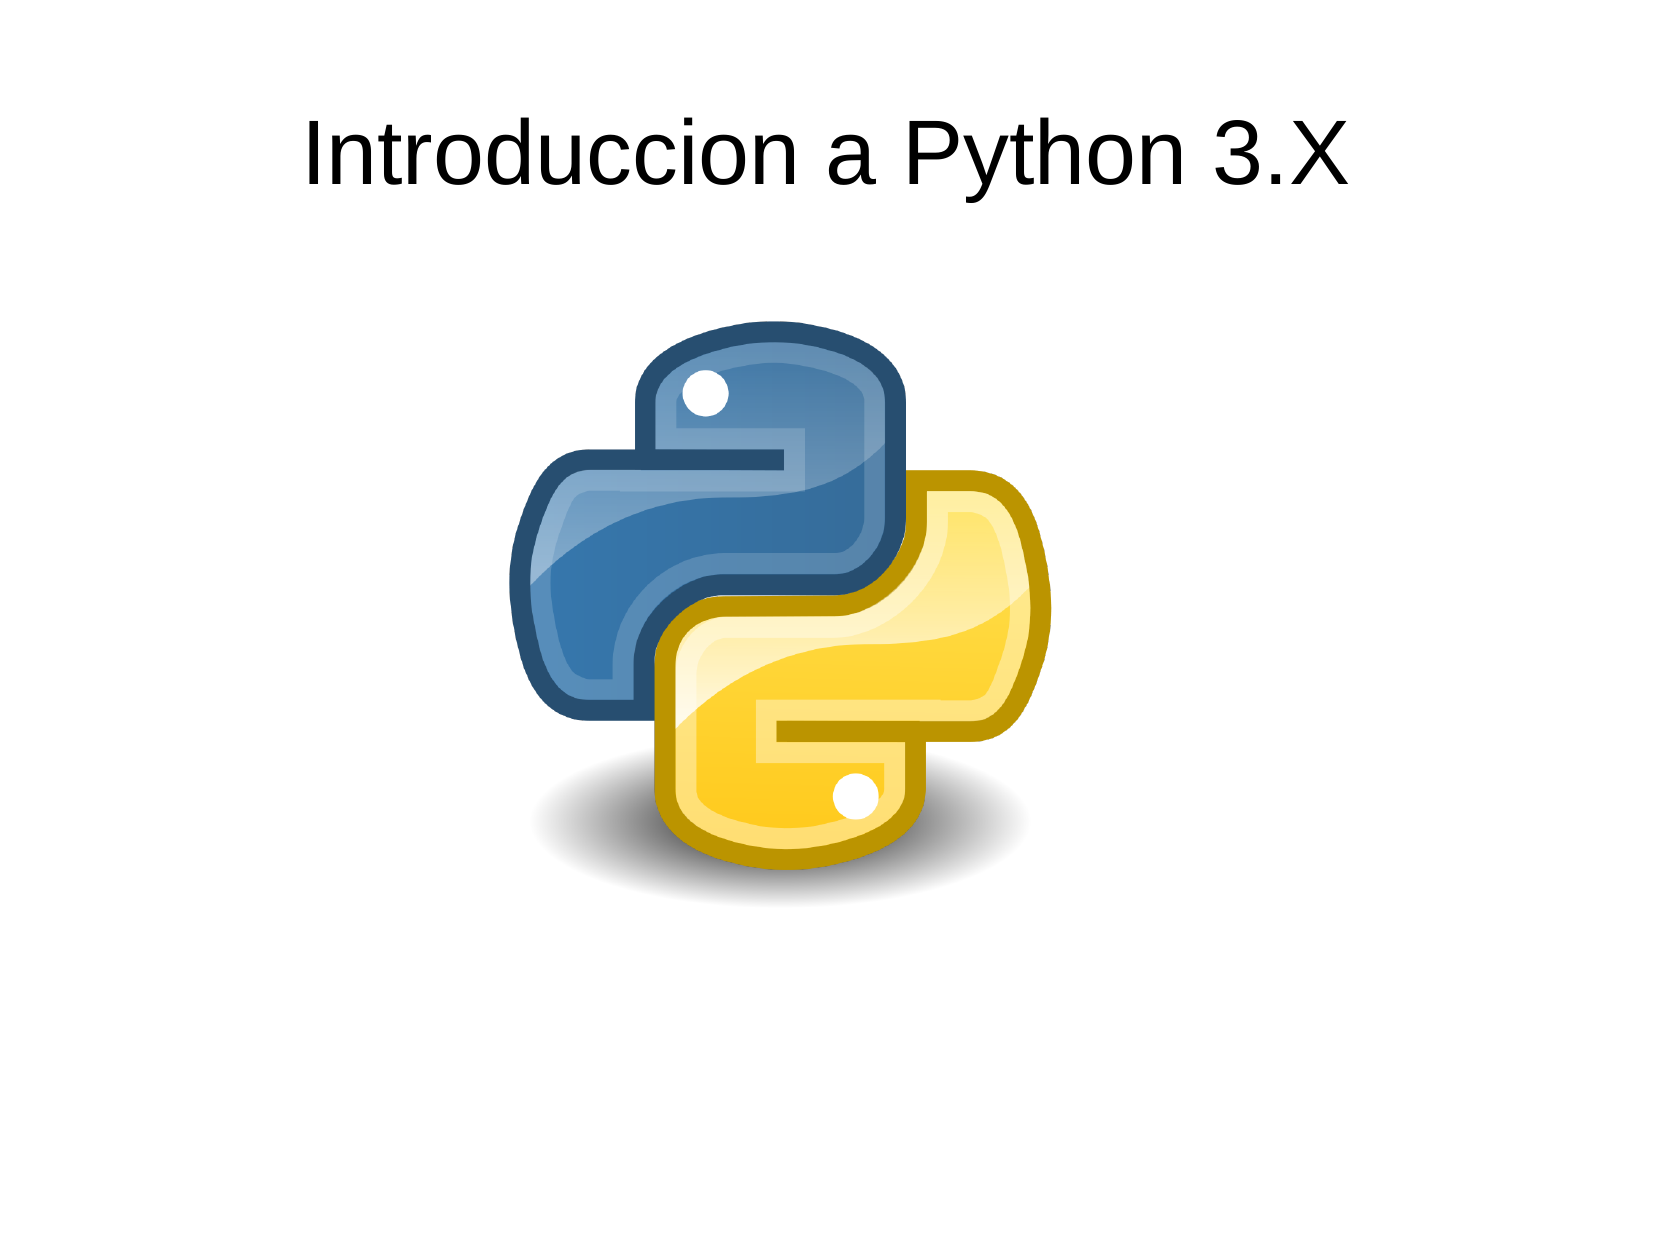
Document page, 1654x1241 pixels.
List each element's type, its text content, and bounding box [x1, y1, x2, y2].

title Introduccion a Python 3.X [82, 49, 1571, 257]
picture [473, 307, 1087, 922]
